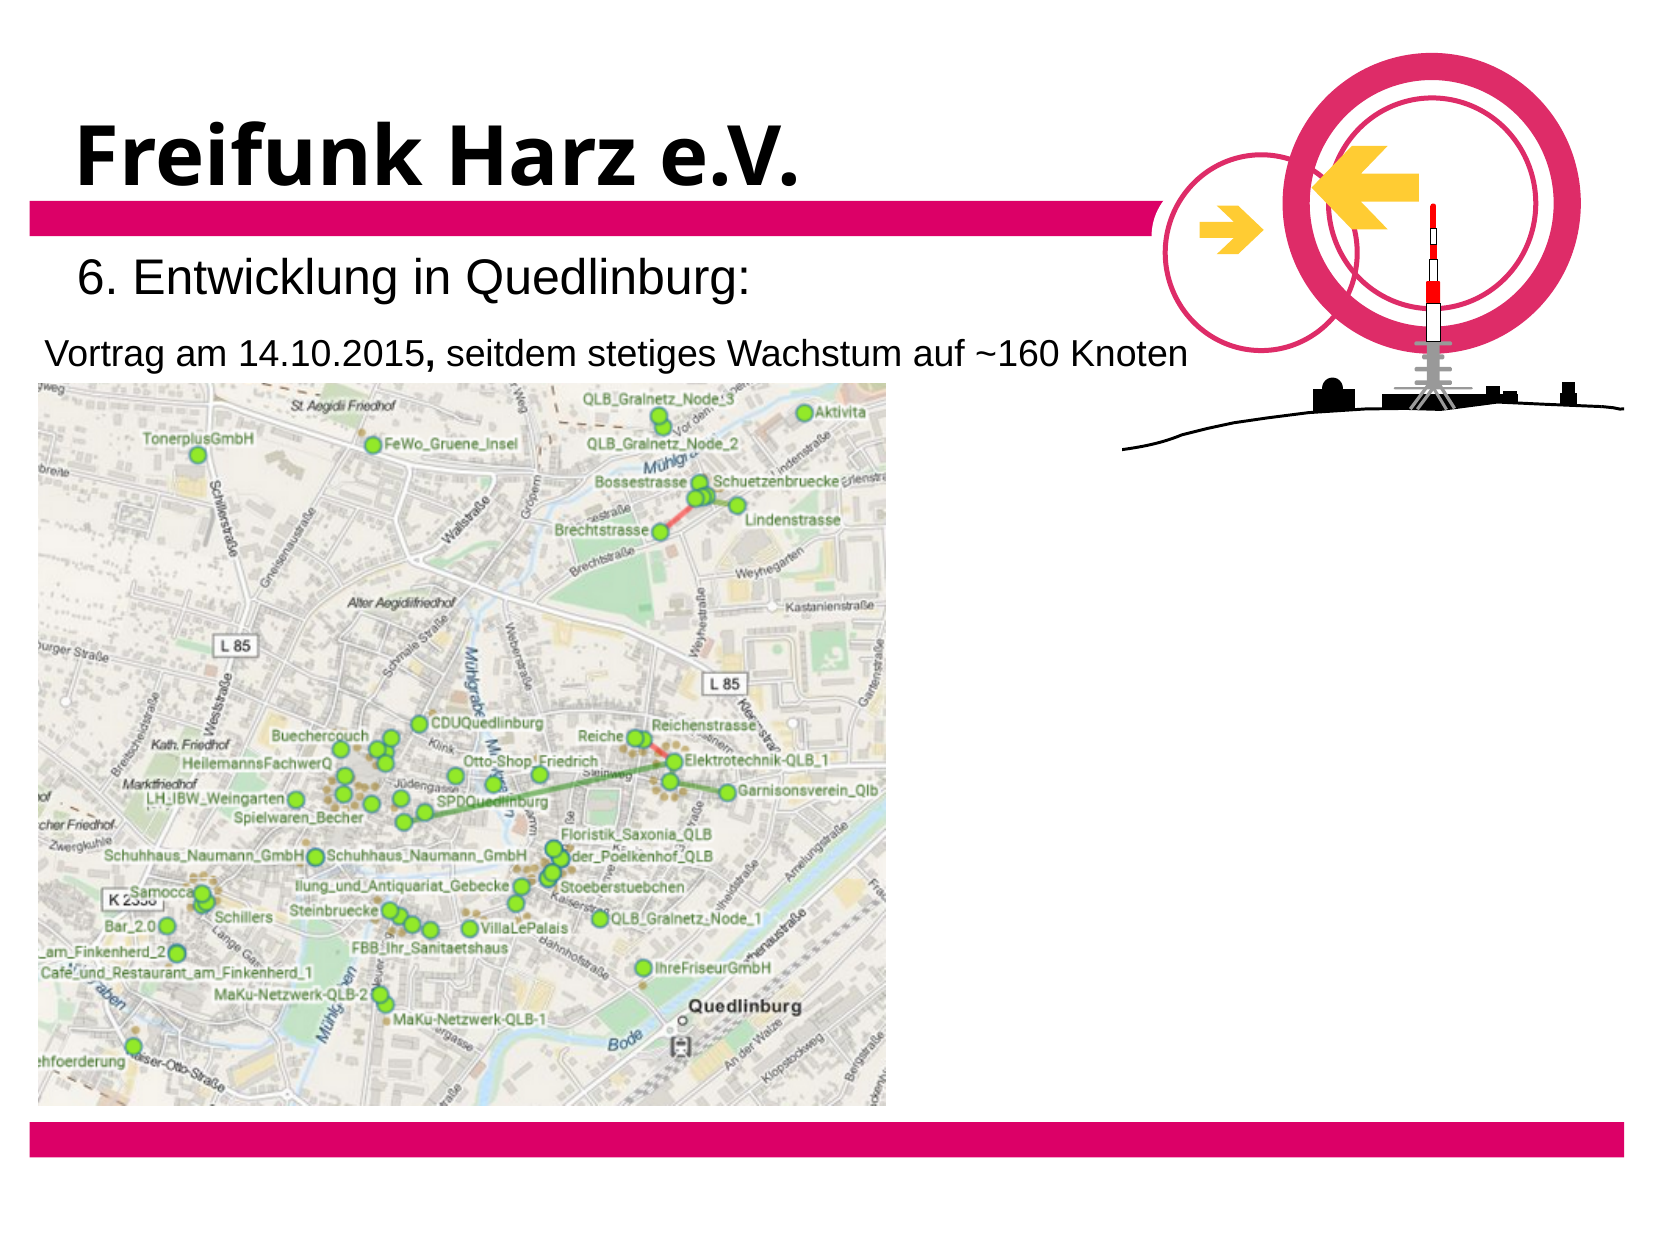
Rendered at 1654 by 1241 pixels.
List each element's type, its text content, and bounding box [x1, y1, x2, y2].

text_box Vortrag am 14.10.2015, seitdem stetiges Wachstum auf ~160 Knoten [29, 324, 1300, 552]
subtitle 6. Entwicklung in Quedlinburg: [76, 218, 1004, 324]
picture [38, 383, 886, 1106]
